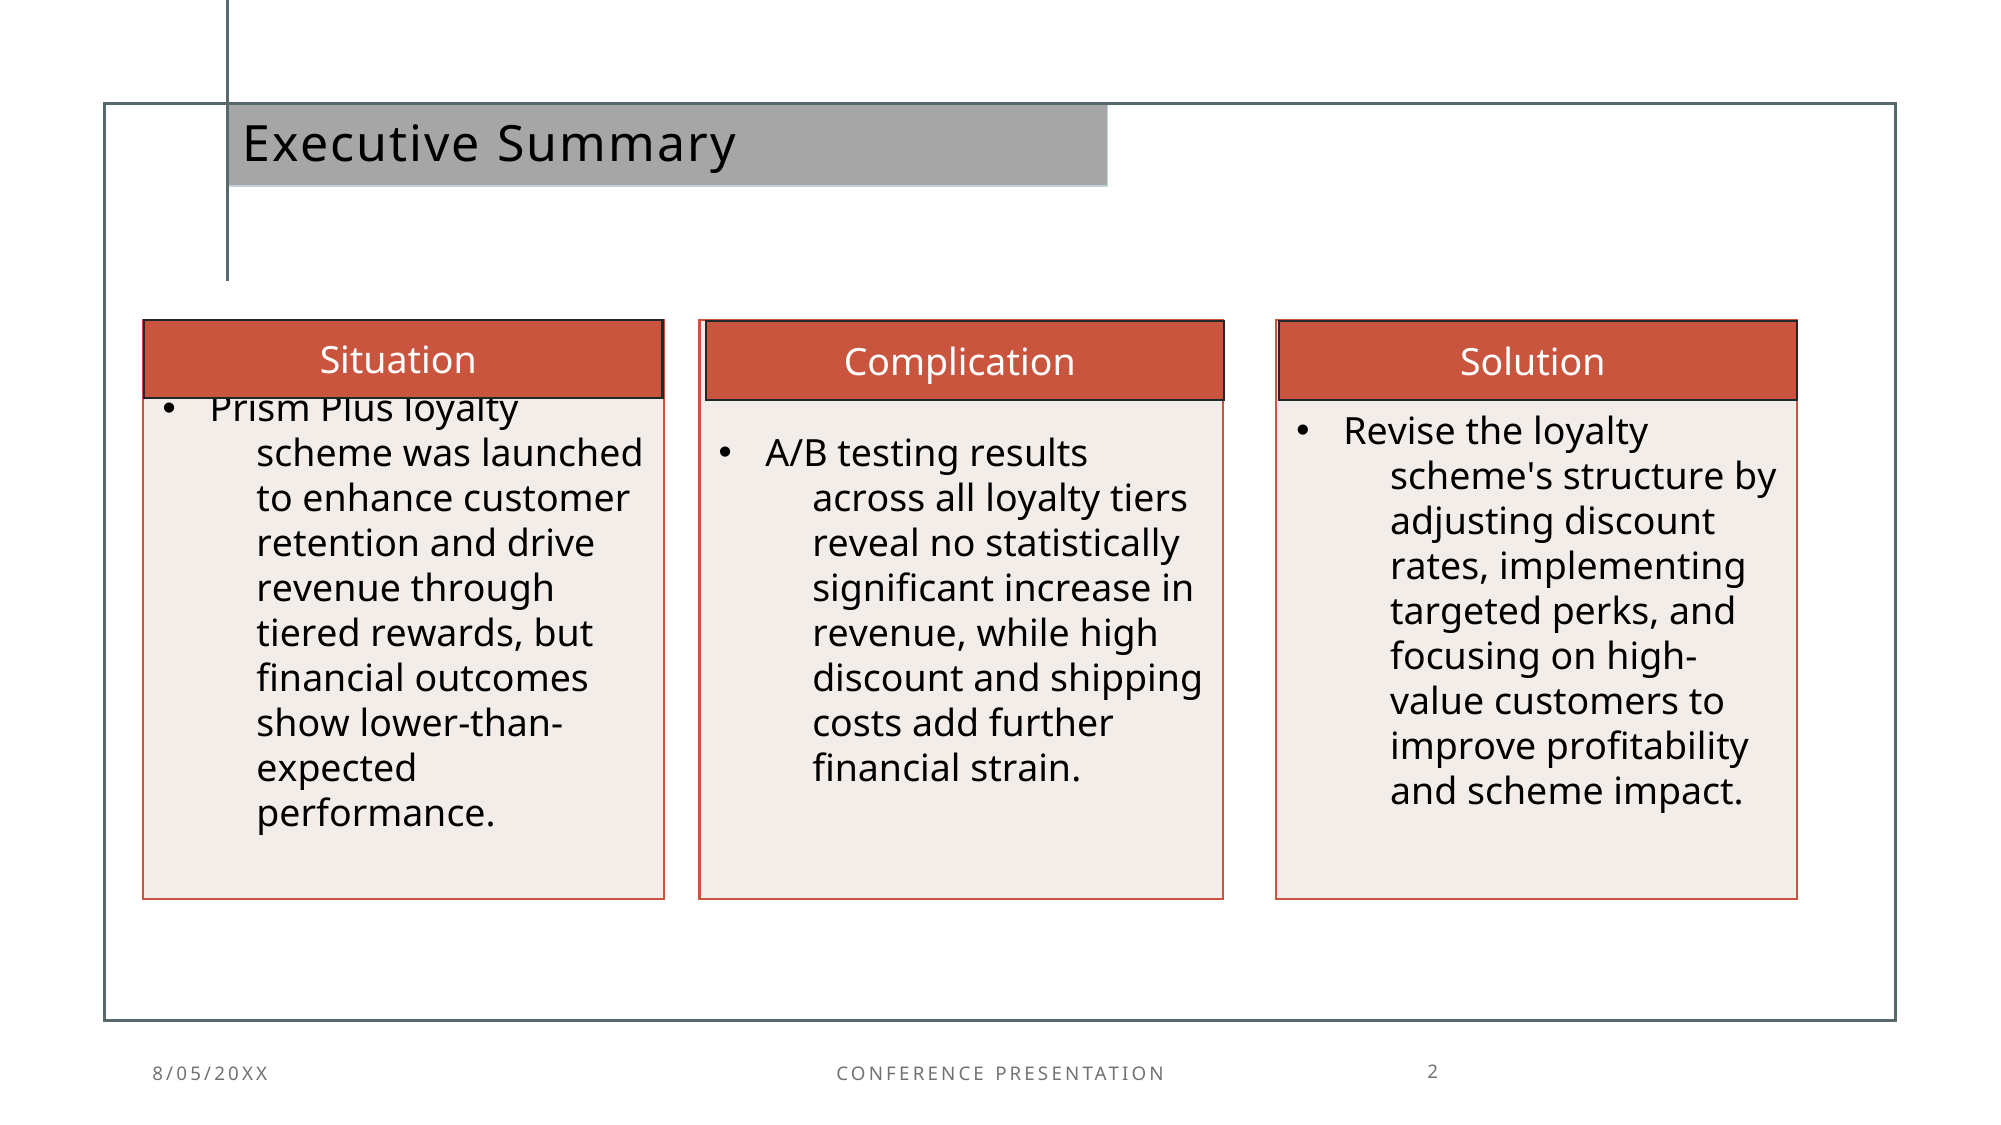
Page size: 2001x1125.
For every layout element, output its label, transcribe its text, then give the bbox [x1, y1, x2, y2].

title Executive Summary [229, 105, 1108, 187]
text_box Conference Presentation [662, 1042, 1338, 1103]
text_box Situation [144, 320, 662, 398]
text_box Prism Plus loyalty scheme was launched to enhance customer retention and drive revenue through tiered rewards, but financial outcomes show lower-than-expected performance. [143, 320, 664, 899]
text_box [1298, 317, 1821, 897]
text_box Solution [1279, 321, 1797, 400]
text_box [1412, 1042, 1863, 1103]
text_box 8/05/20XX [137, 1042, 588, 1103]
text_box A/B testing results across all loyalty tiers reveal no statistically significant increase in revenue, while high discount and shipping costs add further financial strain. [700, 320, 1223, 899]
text_box Revise the loyalty scheme's structure by adjusting discount rates, implementing targeted perks, and focusing on high-value customers to improve profitability and scheme impact. [1276, 320, 1797, 899]
text_box [141, 317, 664, 897]
text_box Complication [706, 321, 1224, 400]
